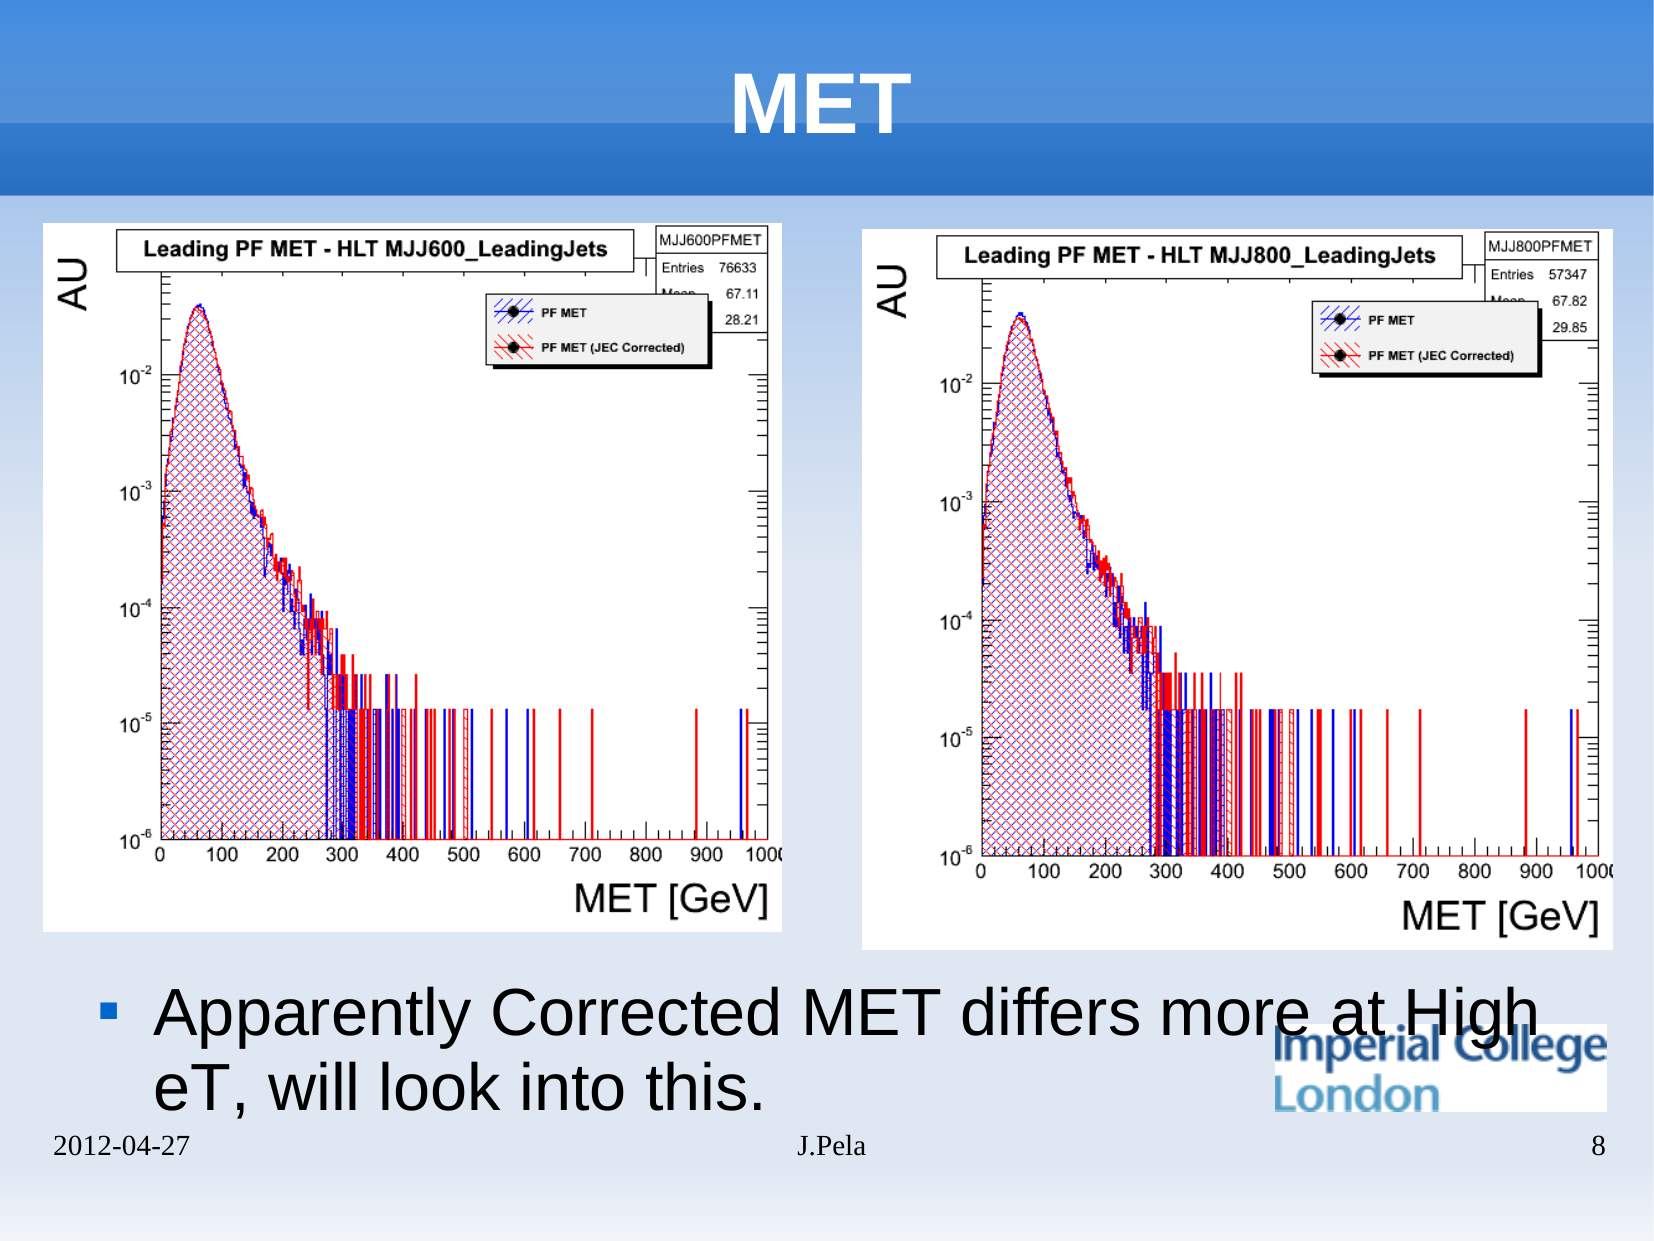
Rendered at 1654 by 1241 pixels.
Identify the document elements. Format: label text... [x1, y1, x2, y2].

list Apparently Corrected MET differs more at High eT, will look into this. [82, 975, 1571, 1125]
title MET [76, 0, 1565, 208]
picture [0, 0, 1654, 1241]
